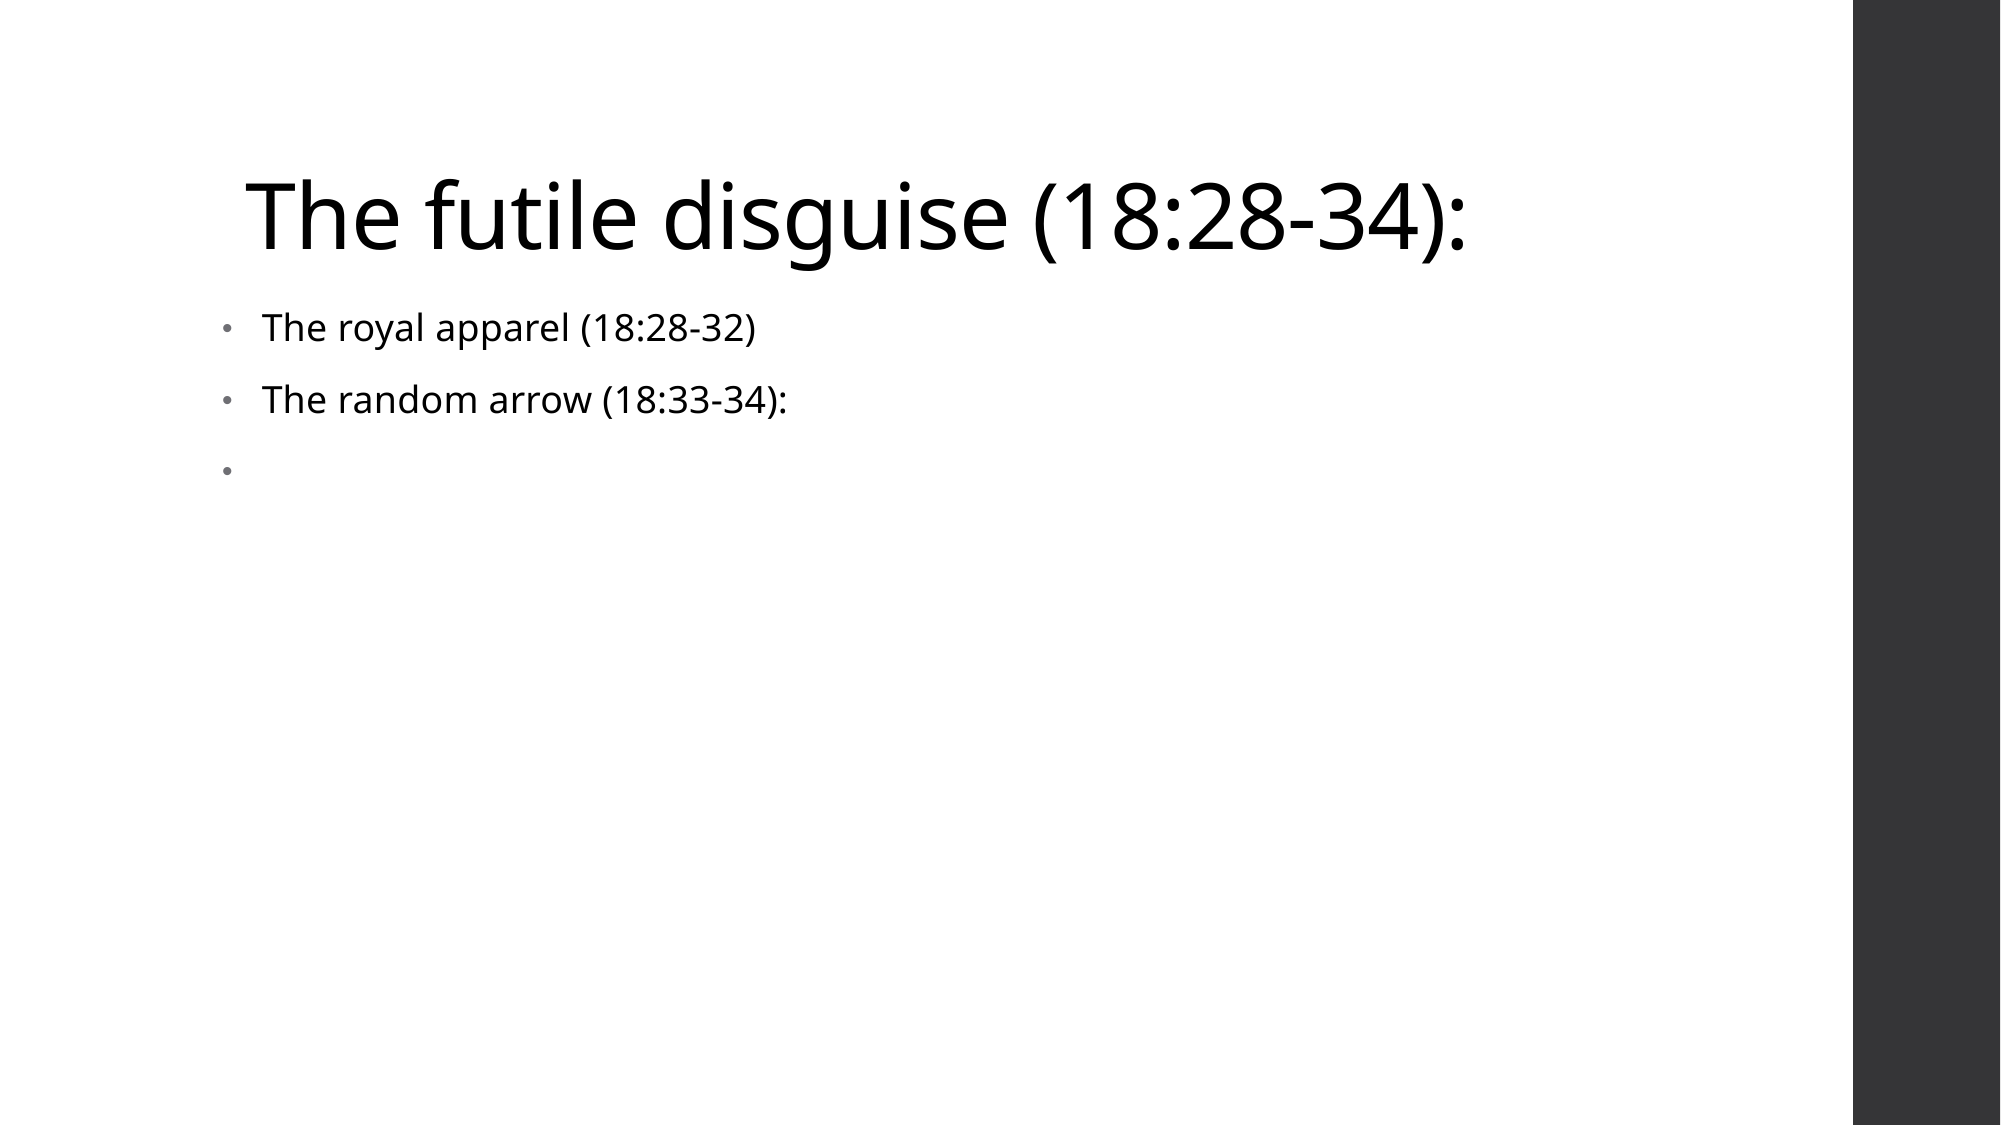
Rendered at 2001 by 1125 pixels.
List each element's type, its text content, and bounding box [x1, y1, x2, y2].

list The royal apparel (18:28-32) The random arrow (18:33-34): [206, 299, 1617, 1014]
title The futile disguise (18:28-34): [206, 60, 1797, 278]
